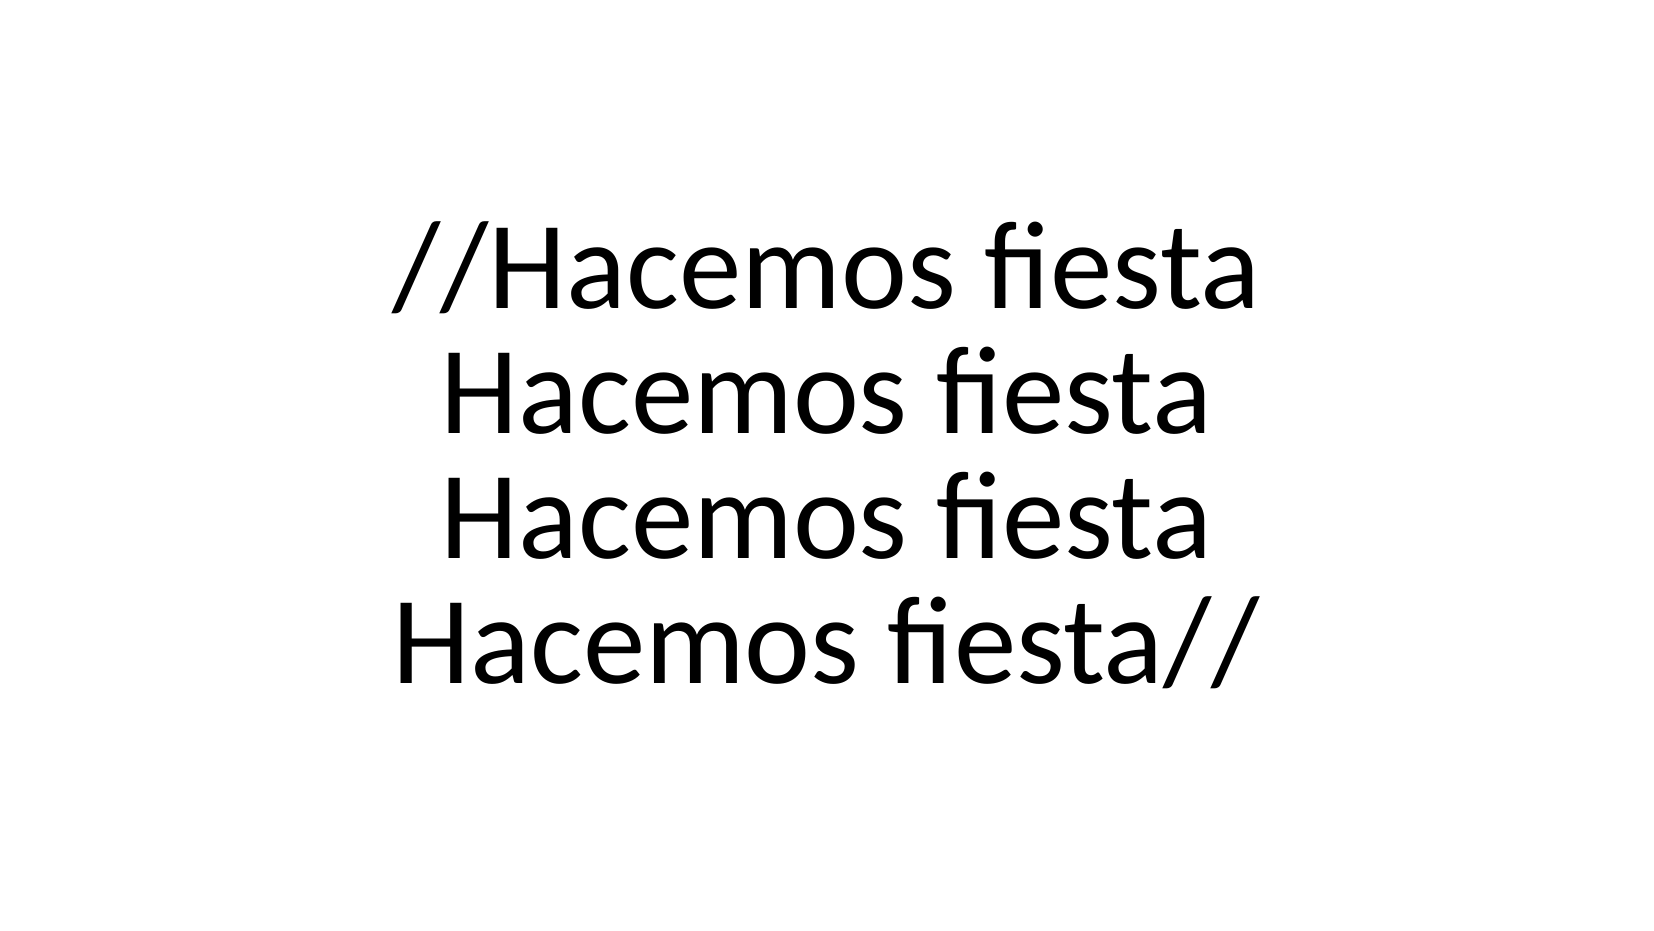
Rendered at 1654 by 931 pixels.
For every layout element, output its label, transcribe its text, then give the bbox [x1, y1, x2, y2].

title //Hacemos fiesta Hacemos fiesta Hacemos fiesta Hacemos fiesta// [0, 0, 1654, 931]
